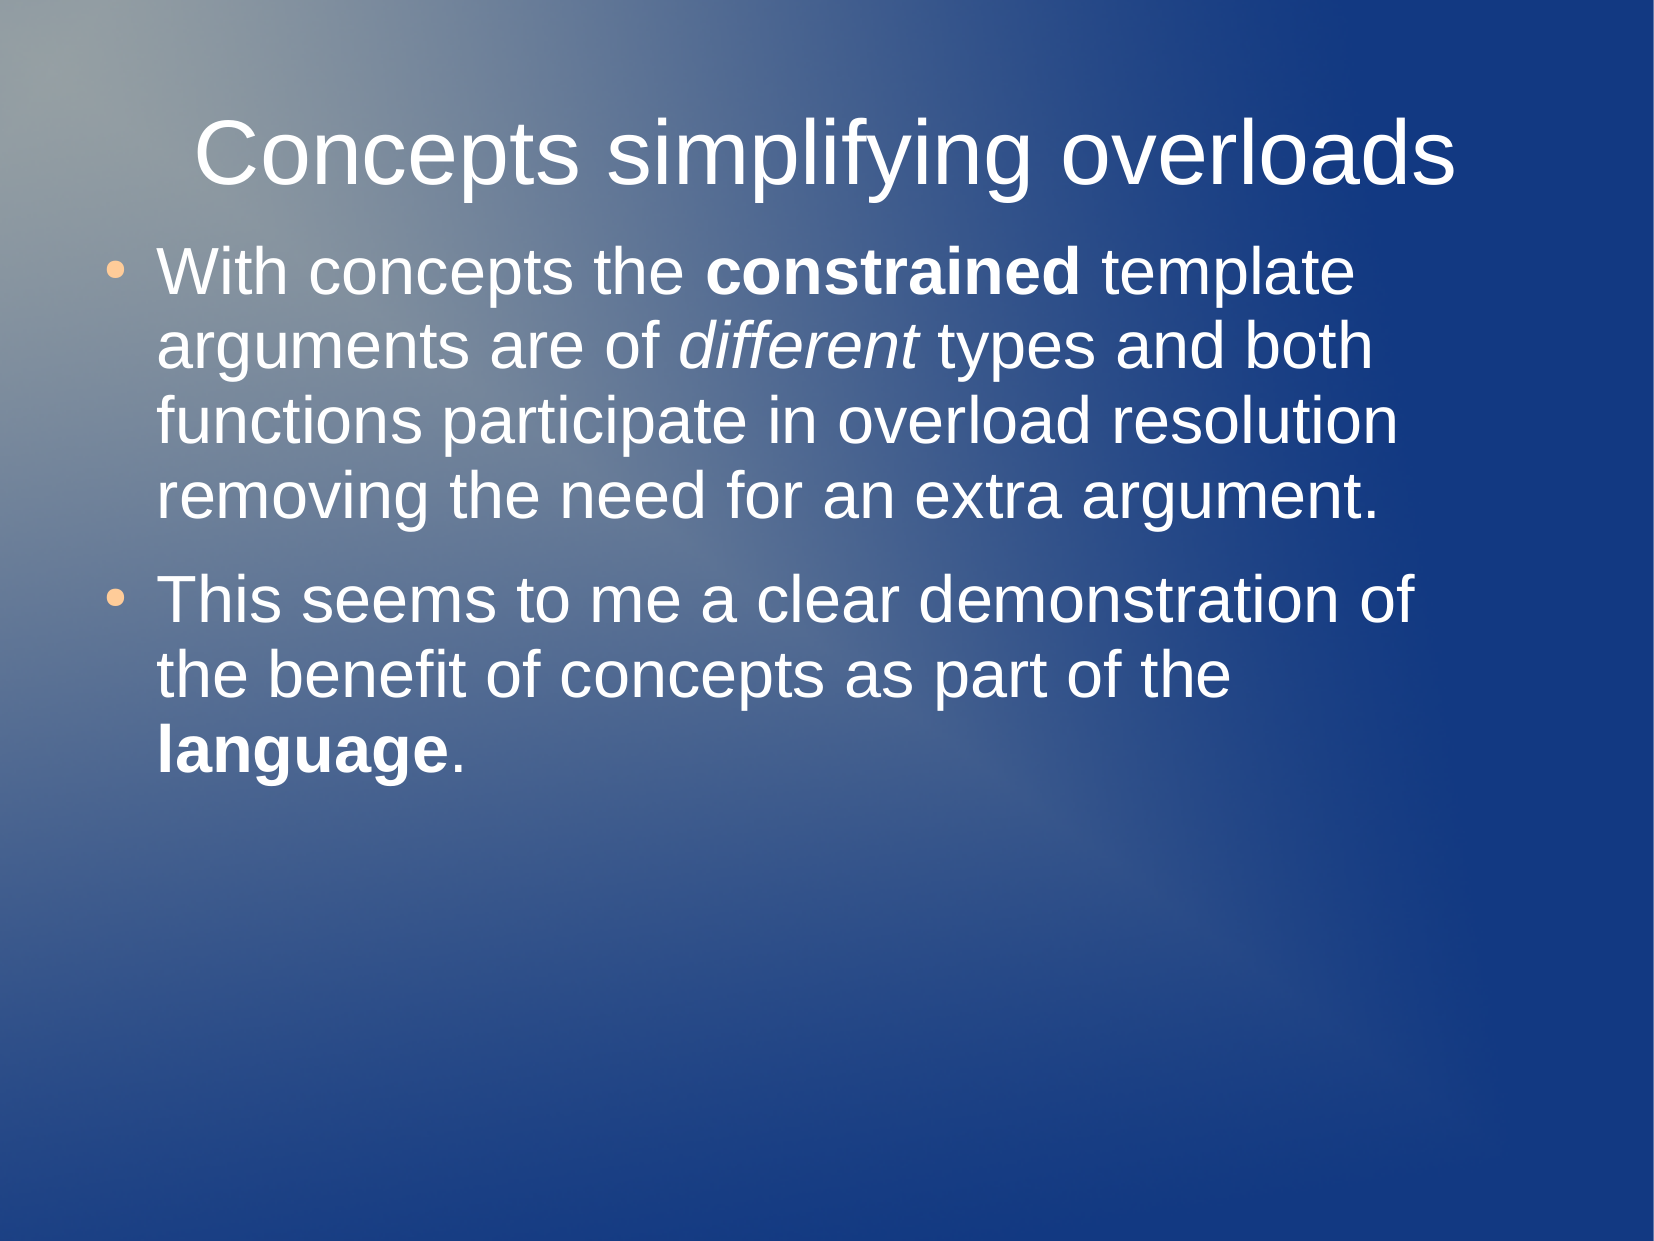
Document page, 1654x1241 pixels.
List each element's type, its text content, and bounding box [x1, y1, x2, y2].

list With concepts the constrained template arguments are of different types and both functions participate in overload resolution removing the need for an extra argument. This seems to me a clear demonstration of the benefit of concepts as part of the language. [85, 233, 1467, 1149]
title Concepts simplifying overloads [82, 49, 1571, 257]
picture [0, 0, 1654, 1241]
